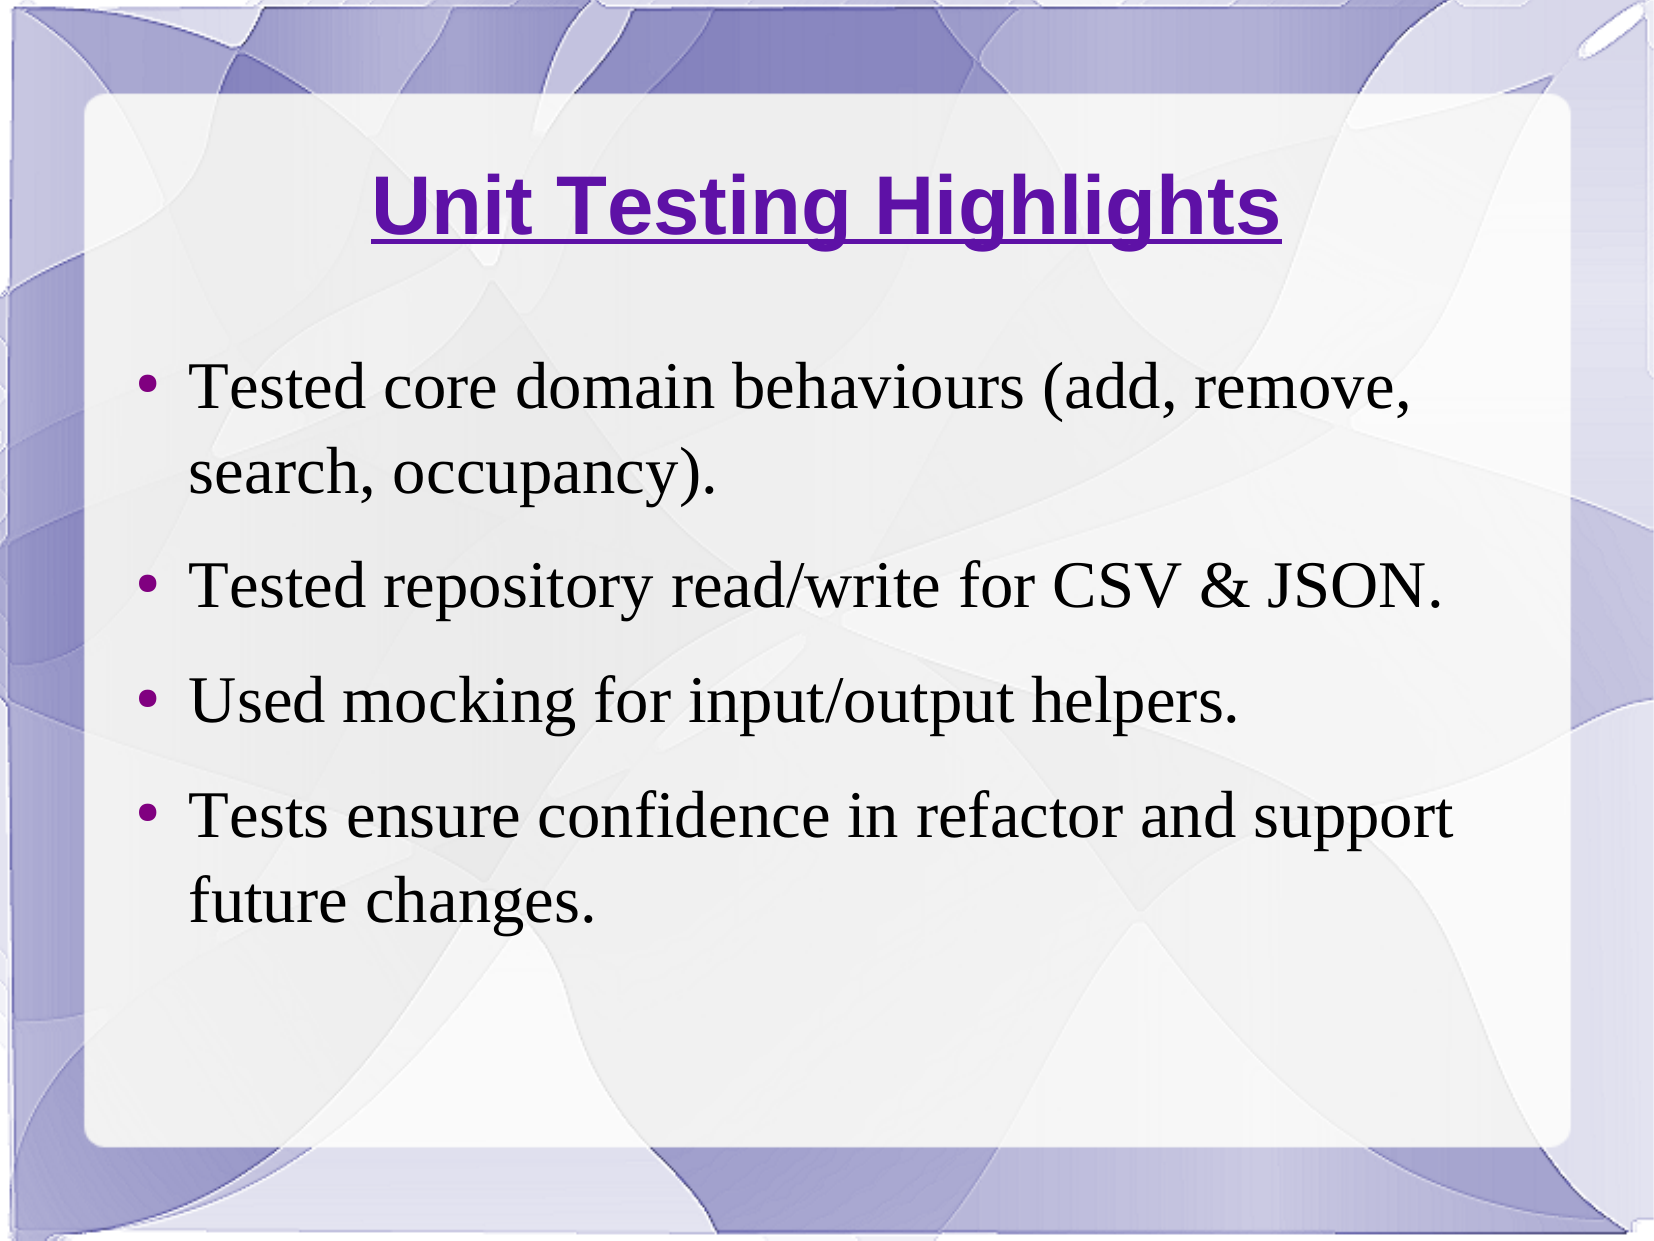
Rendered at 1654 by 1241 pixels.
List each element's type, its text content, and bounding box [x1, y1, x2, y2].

title Unit Testing Highlights [82, 102, 1571, 310]
list Tested core domain behaviours (add, remove, search, occupancy). Tested repository read/write for CSV & JSON. Used mocking for input/output helpers. Tests ensure confidence in refactor and support future changes. [118, 337, 1512, 1057]
picture [0, 0, 1654, 1241]
